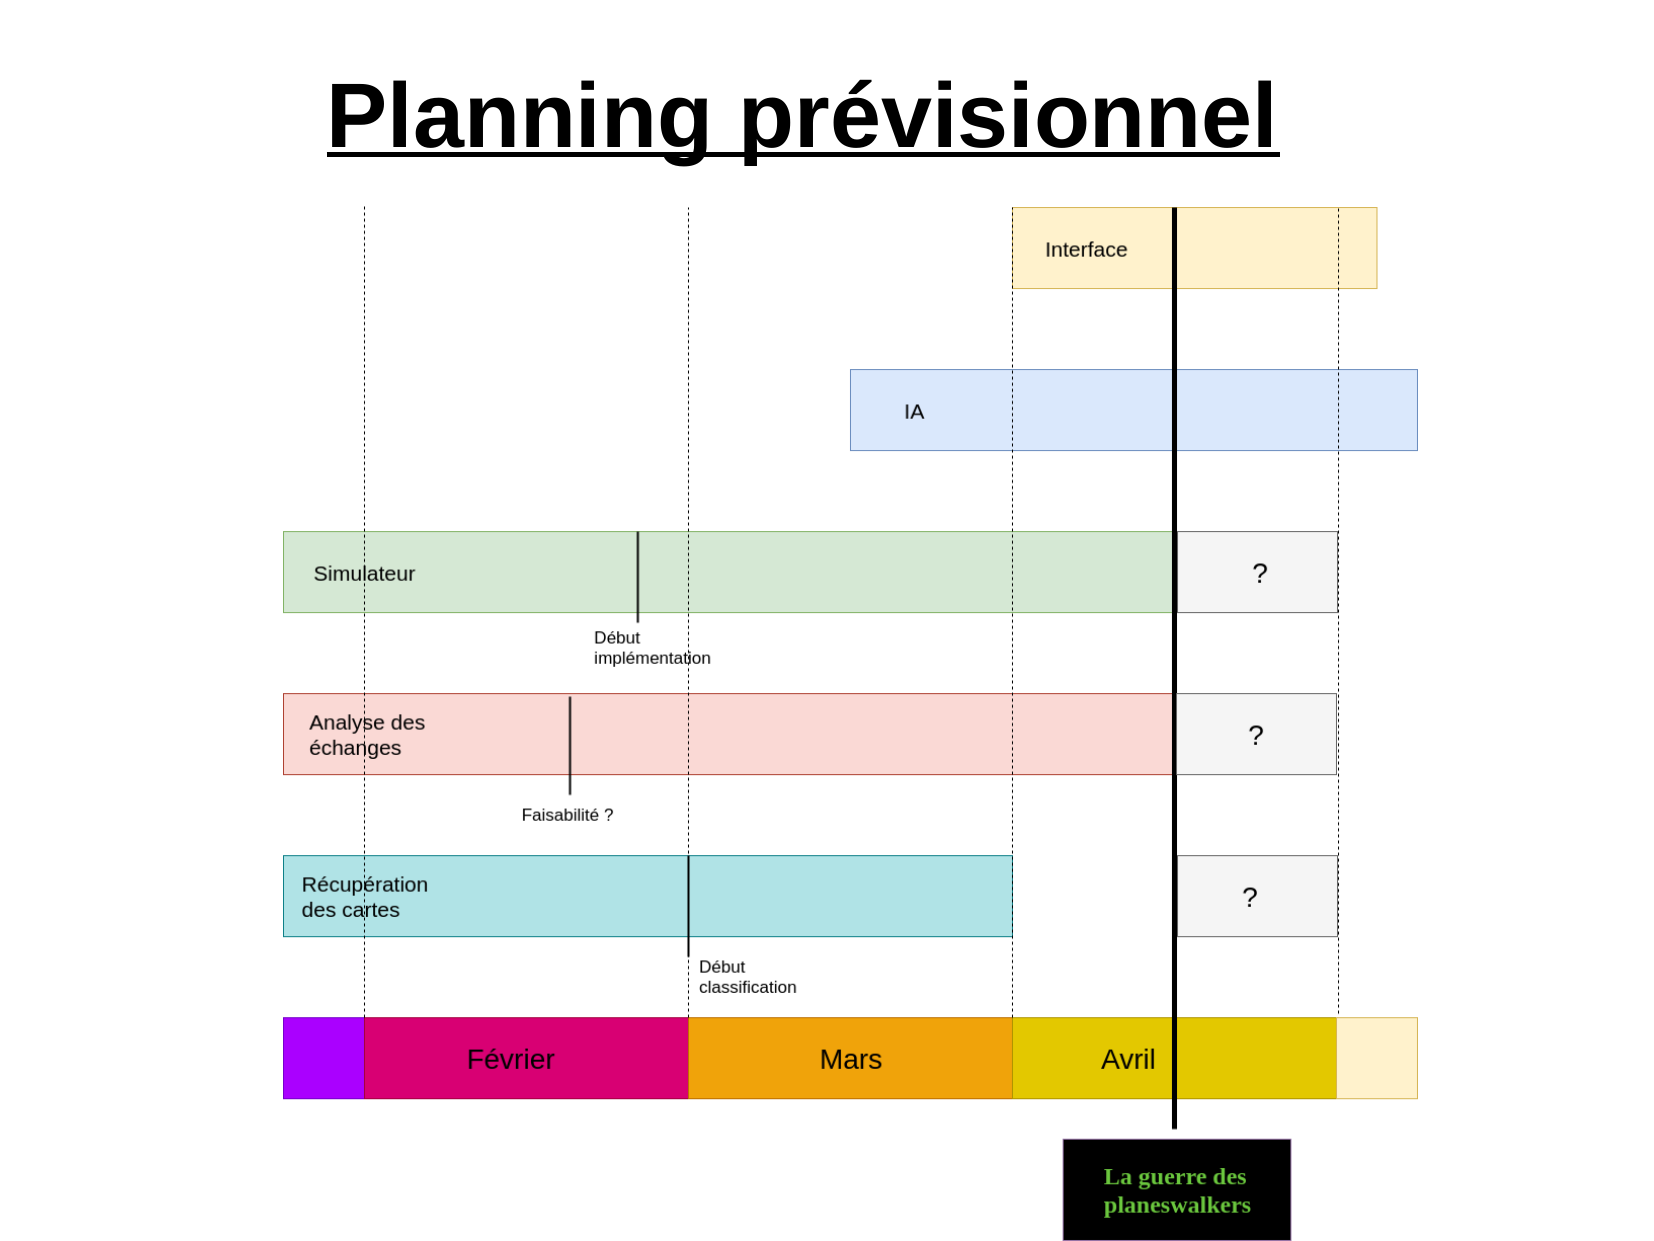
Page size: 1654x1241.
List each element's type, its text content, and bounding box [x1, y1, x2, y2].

picture [283, 205, 1418, 1241]
title Planning prévisionnel [59, 11, 1548, 219]
